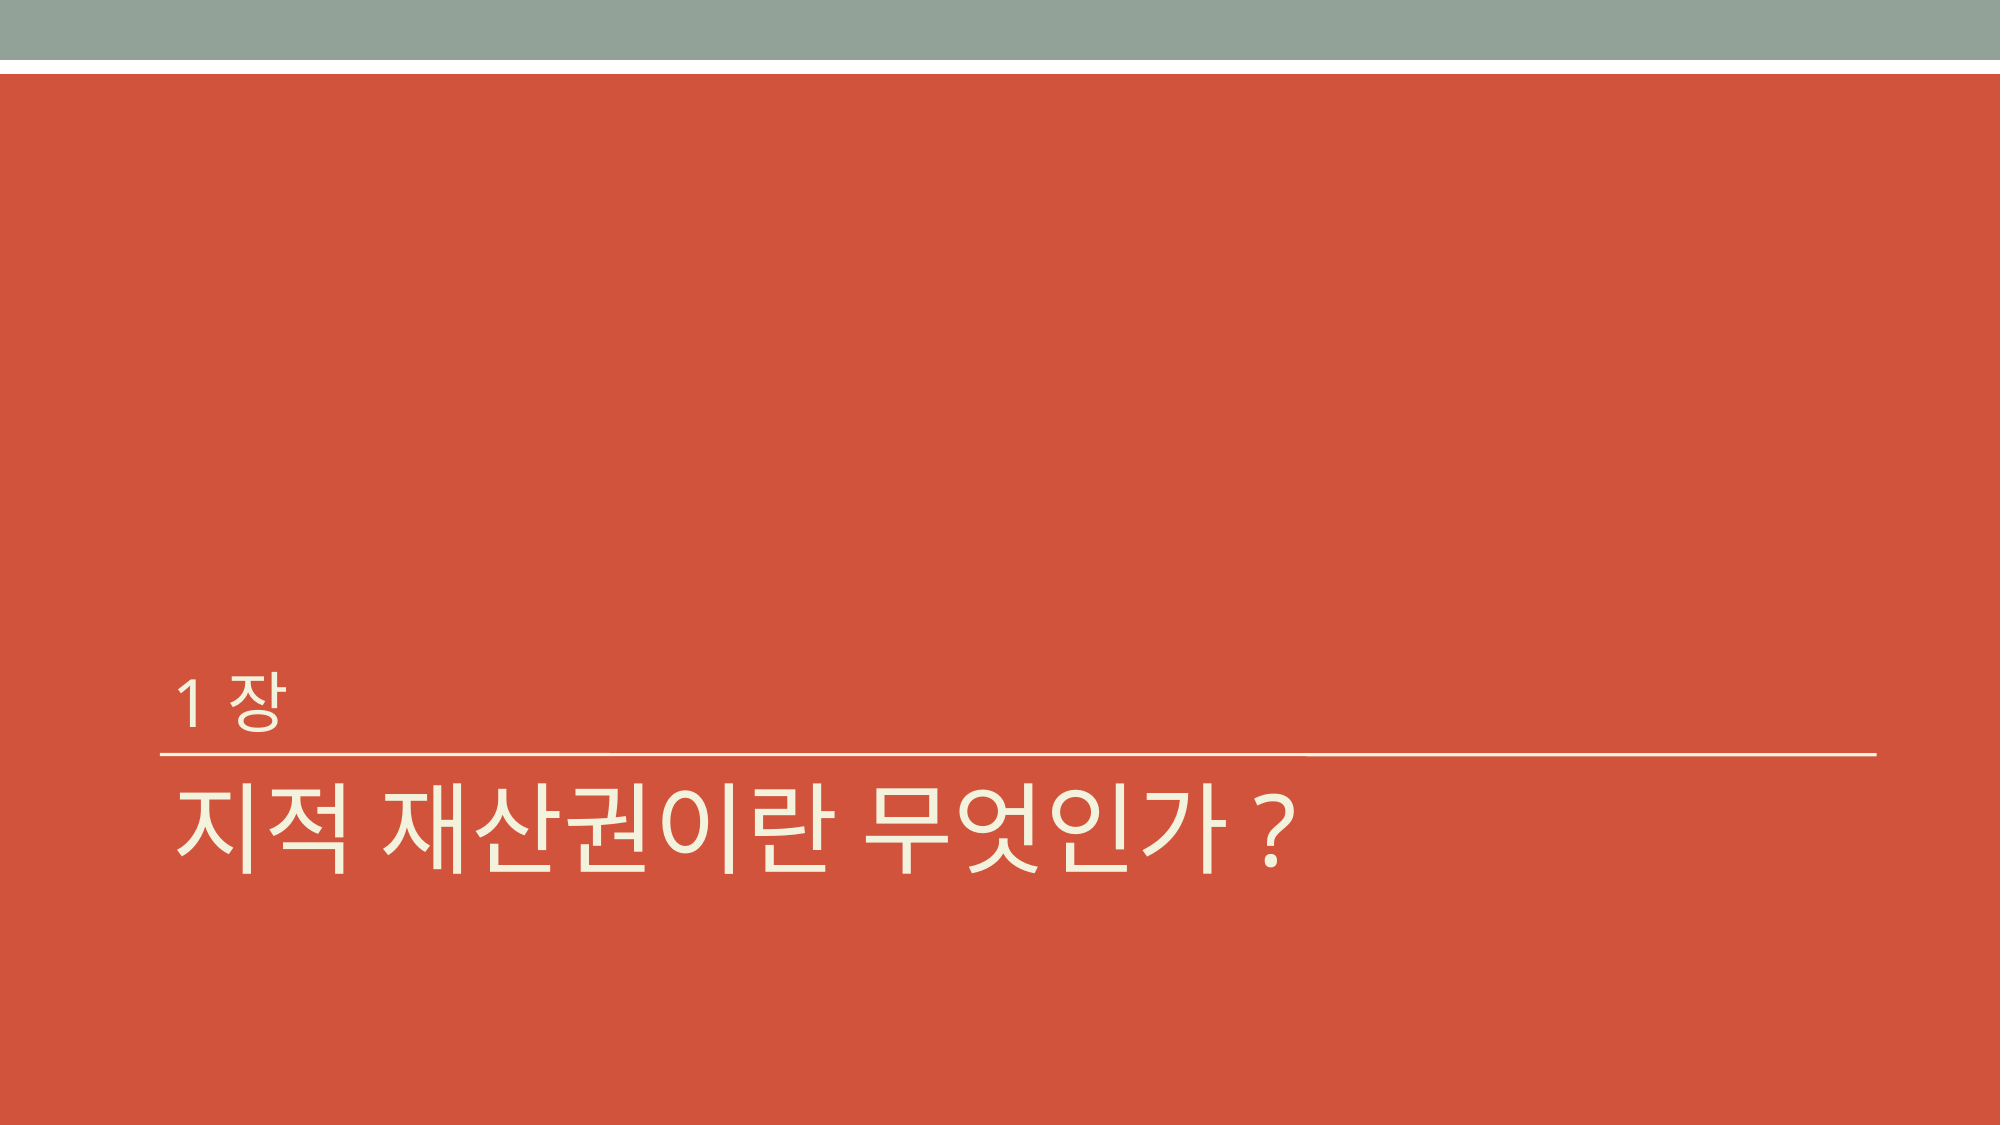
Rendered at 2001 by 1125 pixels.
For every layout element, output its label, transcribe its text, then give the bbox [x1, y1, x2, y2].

title 1장 [157, 387, 1858, 749]
list 지적 재산권이란 무엇인가? [157, 758, 1858, 1006]
